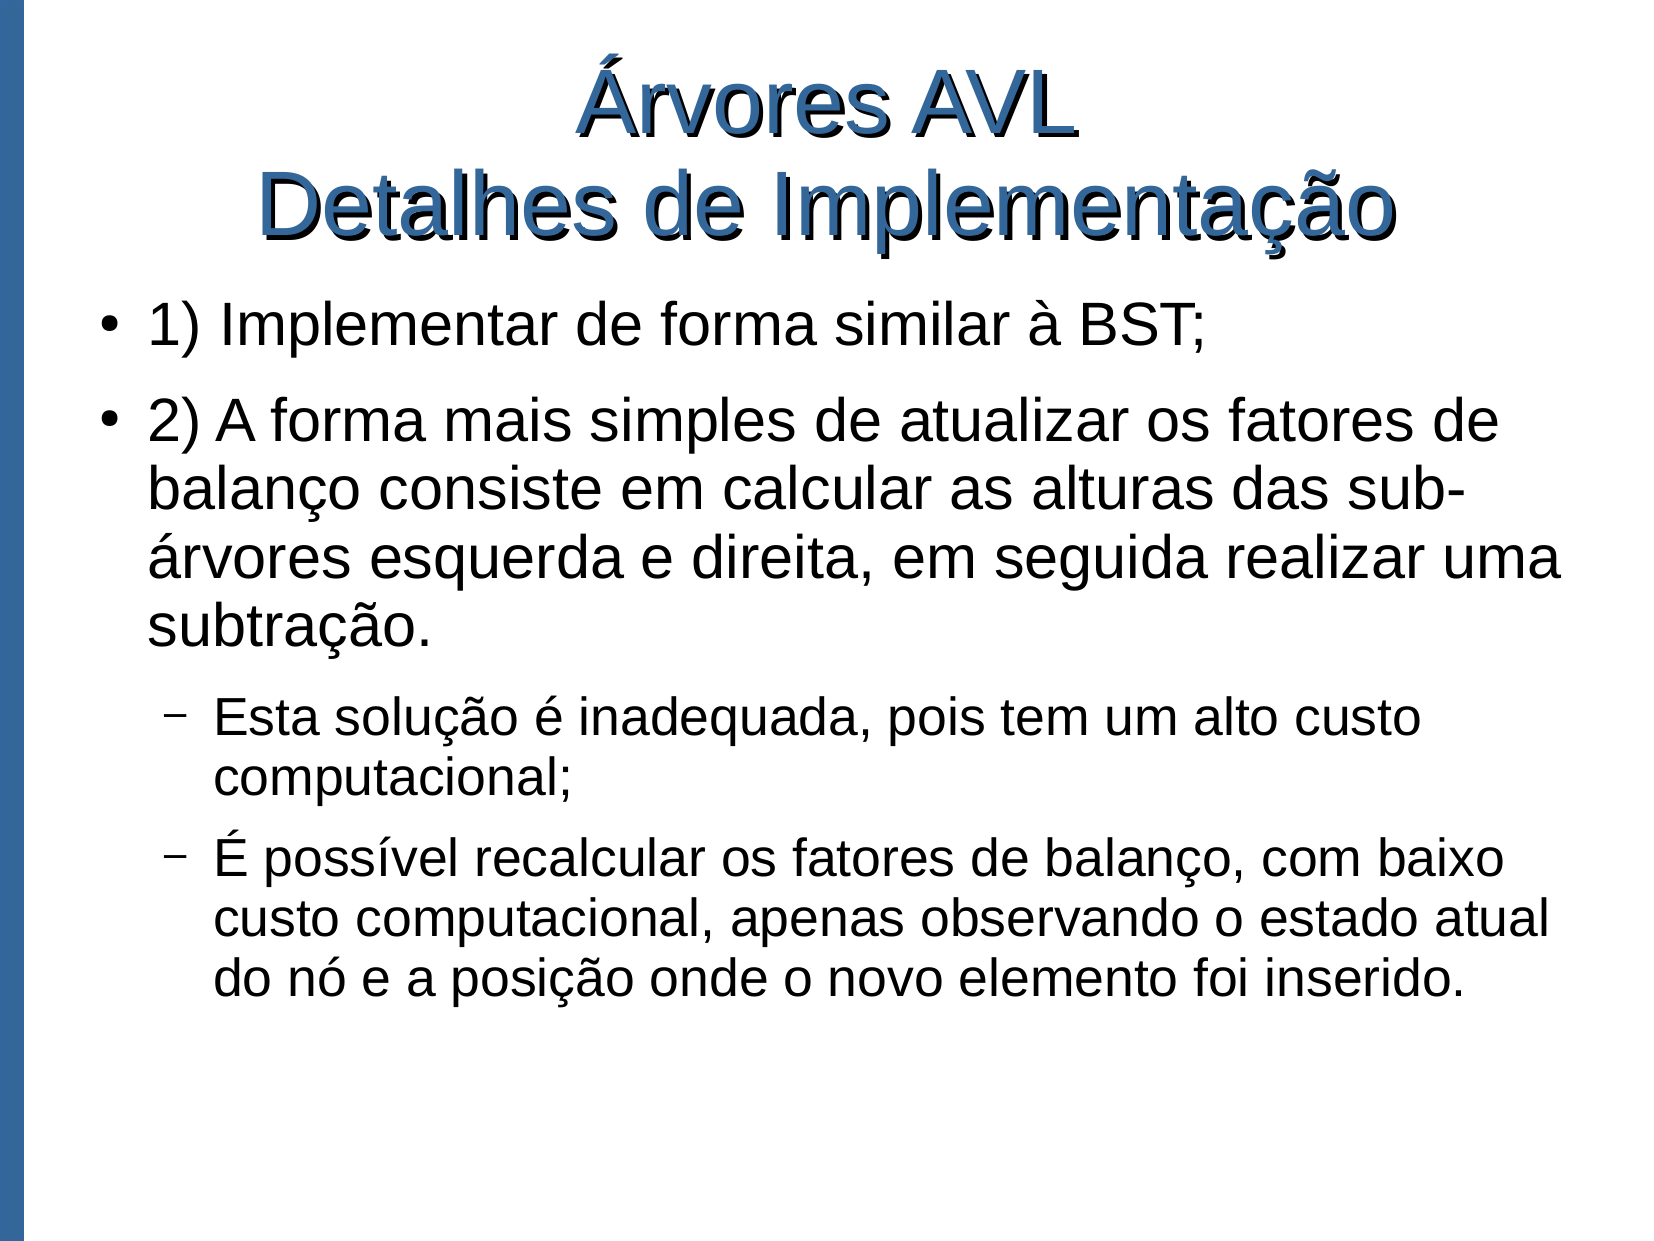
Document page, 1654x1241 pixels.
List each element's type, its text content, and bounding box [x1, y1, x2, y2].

title Árvores AVL Detalhes de Implementação [82, 49, 1571, 257]
list 1) Implementar de forma similar à BST; 2) A forma mais simples de atualizar os fatores de balanço consiste em calcular as alturas das sub-árvores esquerda e direita, em seguida realizar uma subtração. Esta solução é inadequada, pois tem um alto custo computacional; É possível recalcular os fatores de balanço, com baixo custo computacional, apenas observando o estado atual do nó e a posição onde o novo elemento foi inserido. [82, 290, 1571, 1010]
